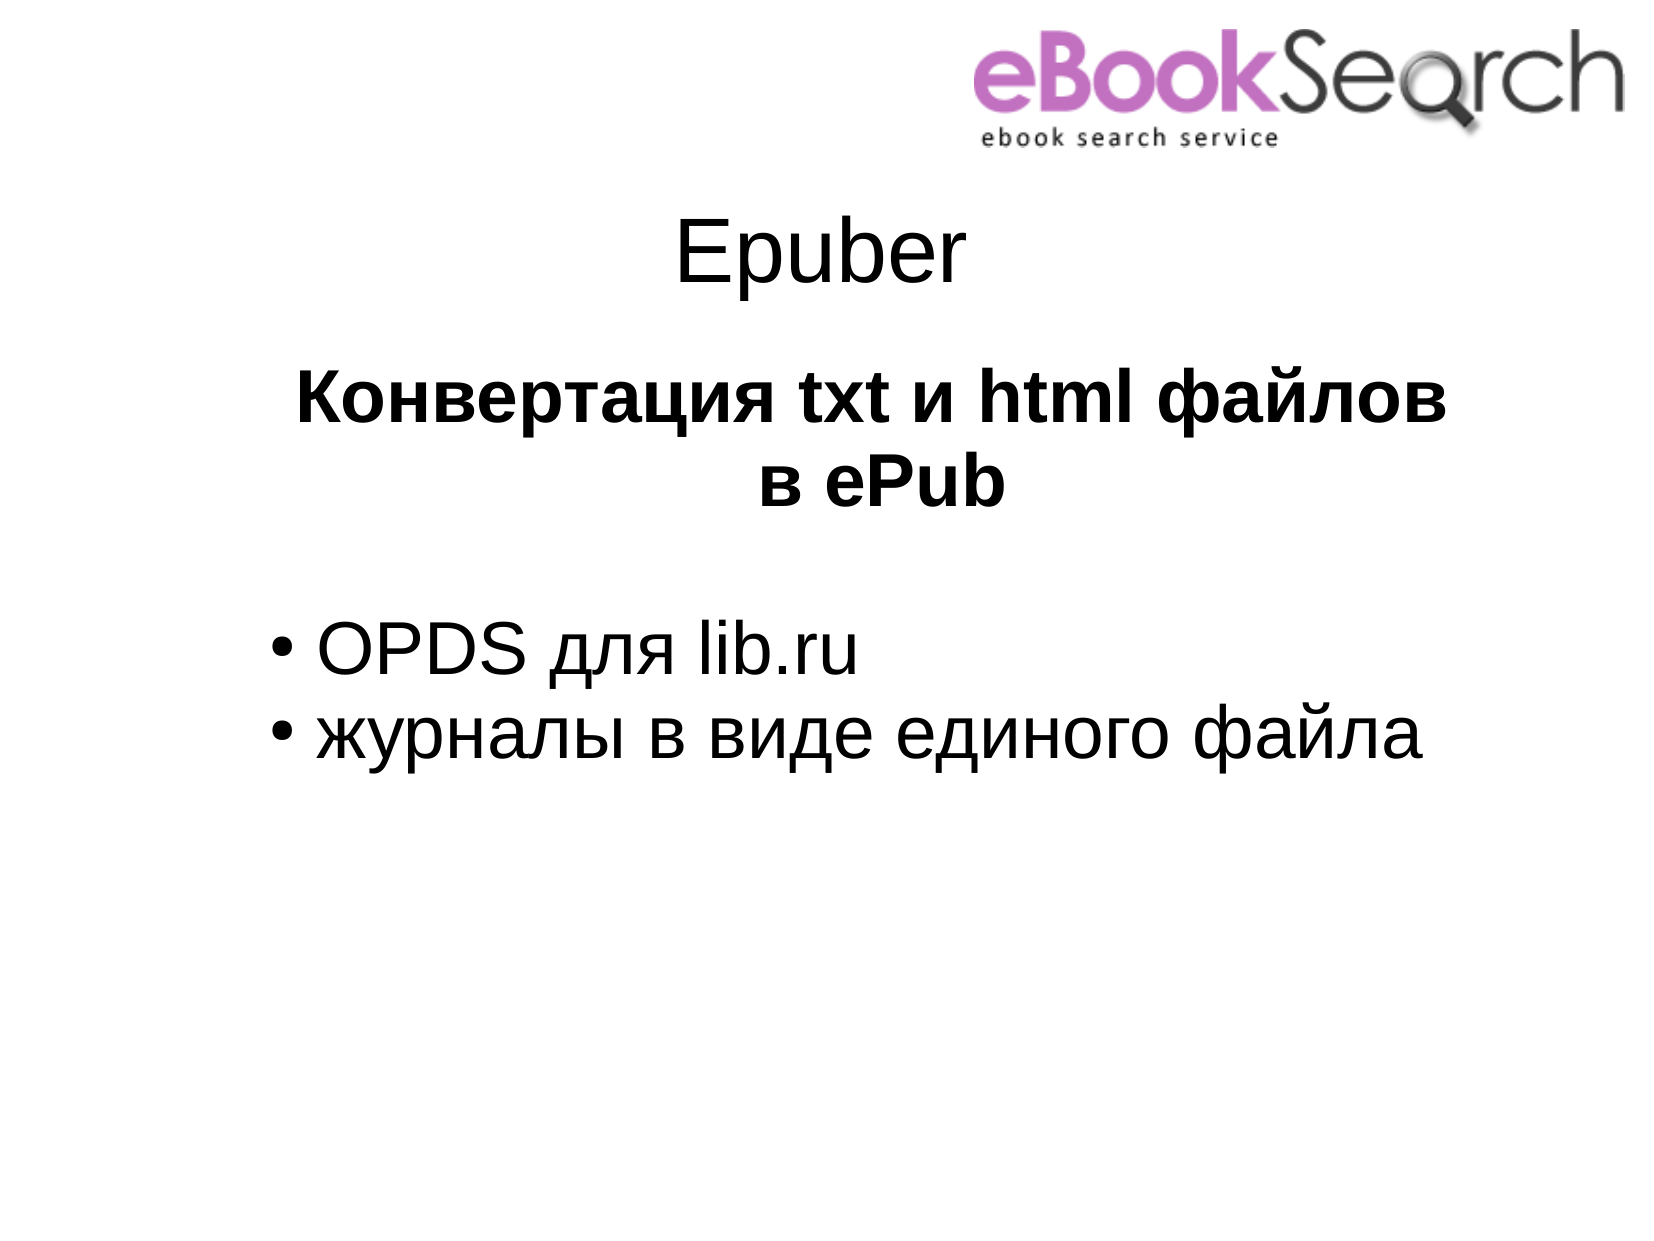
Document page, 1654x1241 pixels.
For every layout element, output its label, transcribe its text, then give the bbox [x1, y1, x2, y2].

title Epuber [76, 147, 1565, 355]
text_box Конвертация txt и html файлов в ePub OPDS для lib.ru журналы в виде единого файла [253, 355, 1485, 900]
picture [974, 29, 1625, 148]
